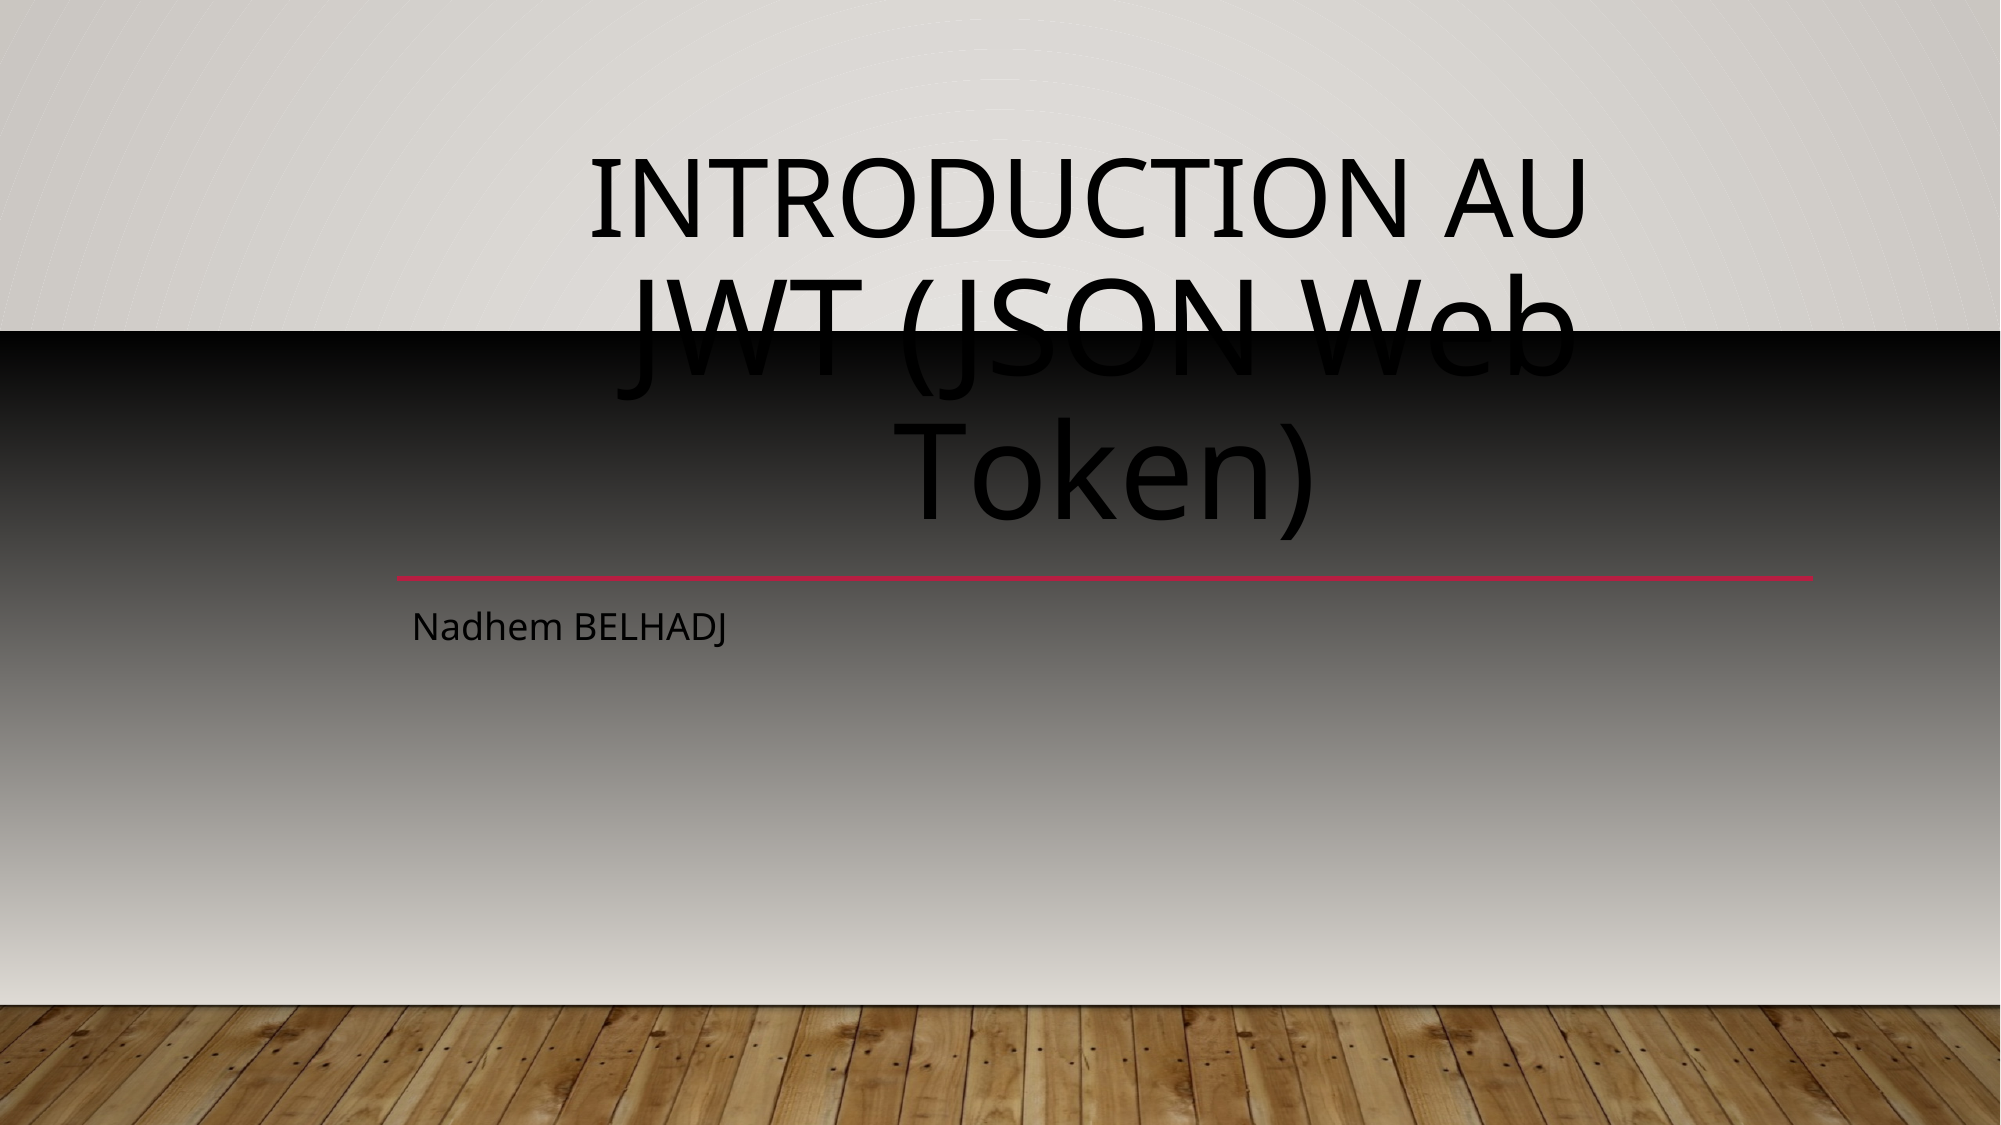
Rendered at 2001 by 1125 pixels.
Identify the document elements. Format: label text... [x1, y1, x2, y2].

title Introduction au jwt (JSON Web Token) [396, 131, 1814, 549]
subtitle Nadhem belhadj [396, 579, 1814, 740]
